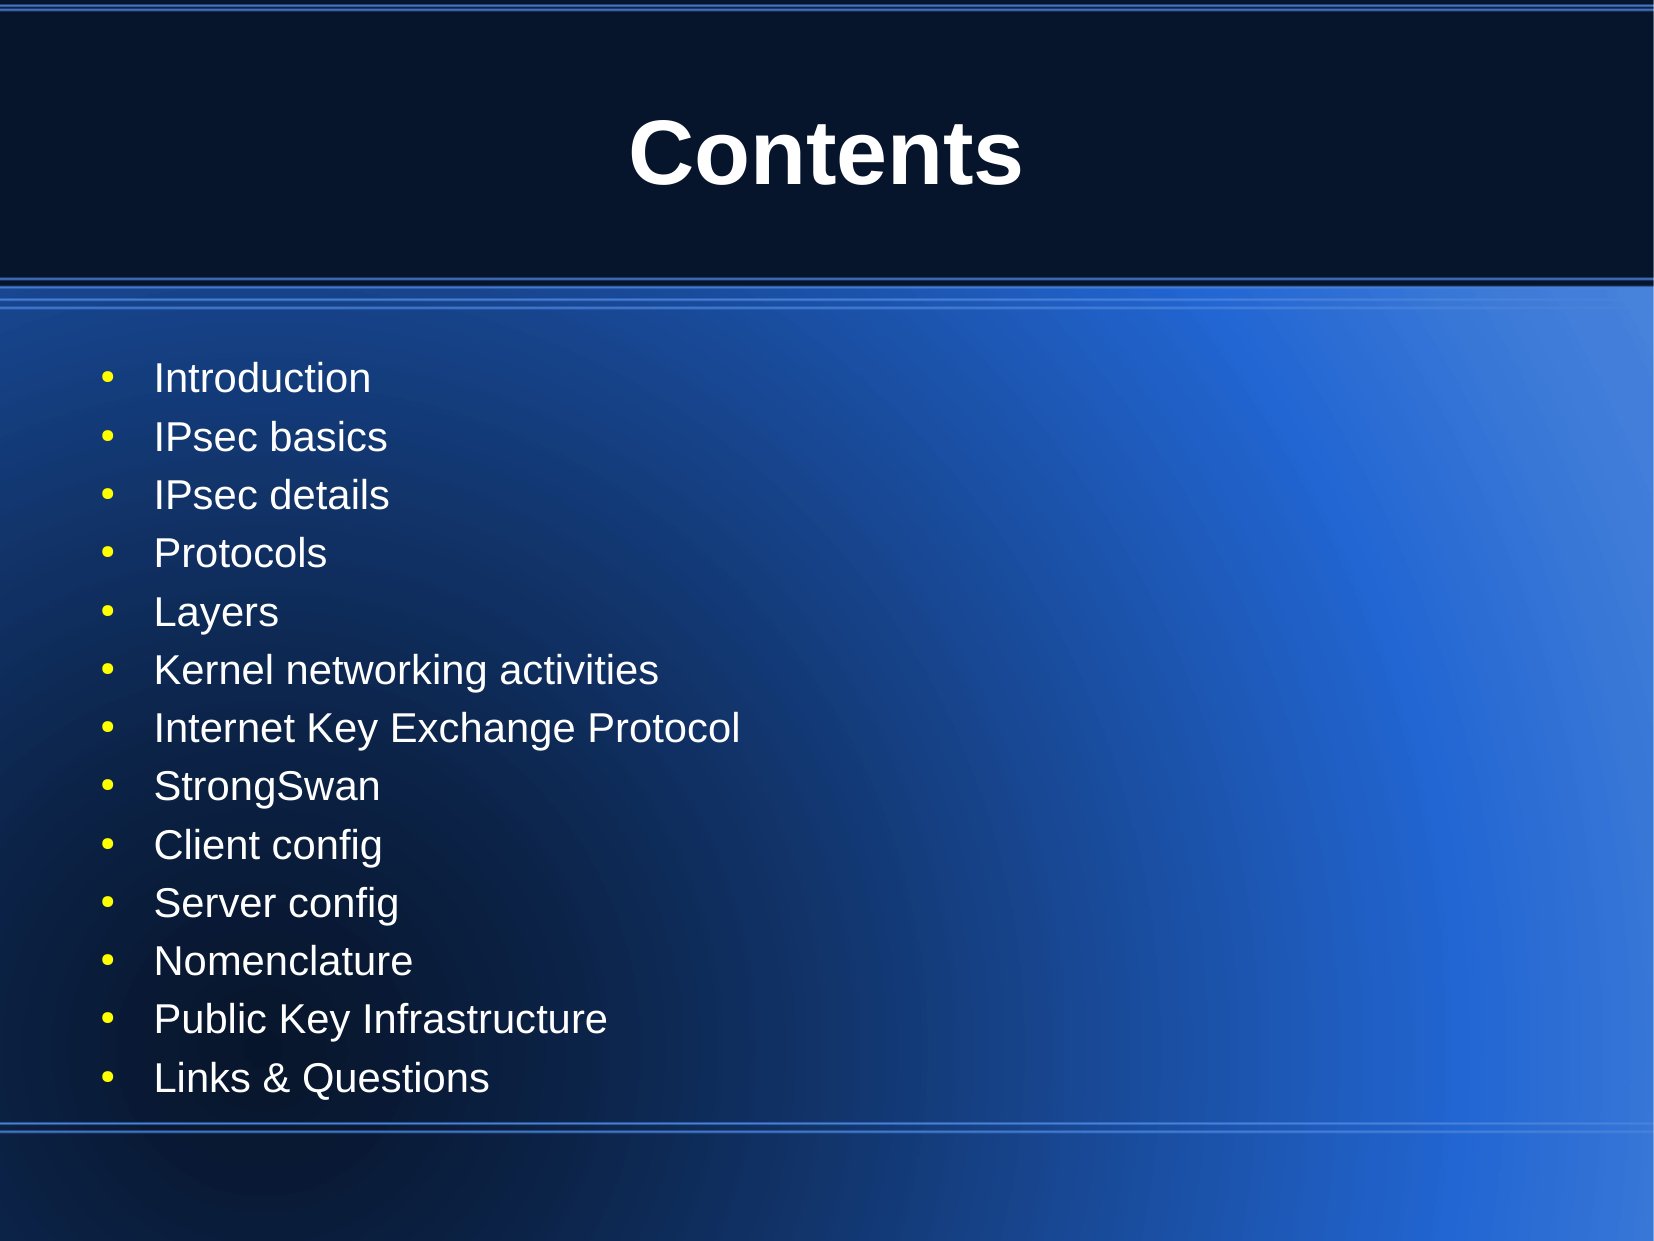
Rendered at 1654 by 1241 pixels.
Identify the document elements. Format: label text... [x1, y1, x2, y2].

picture [0, 0, 1654, 1241]
title Contents [82, 49, 1571, 257]
list Introduction IPsec basics IPsec details Protocols Layers Kernel networking activities Internet Key Exchange Protocol StrongSwan Client config Server config Nomenclature Public Key Infrastructure Links & Questions [82, 355, 1571, 1102]
